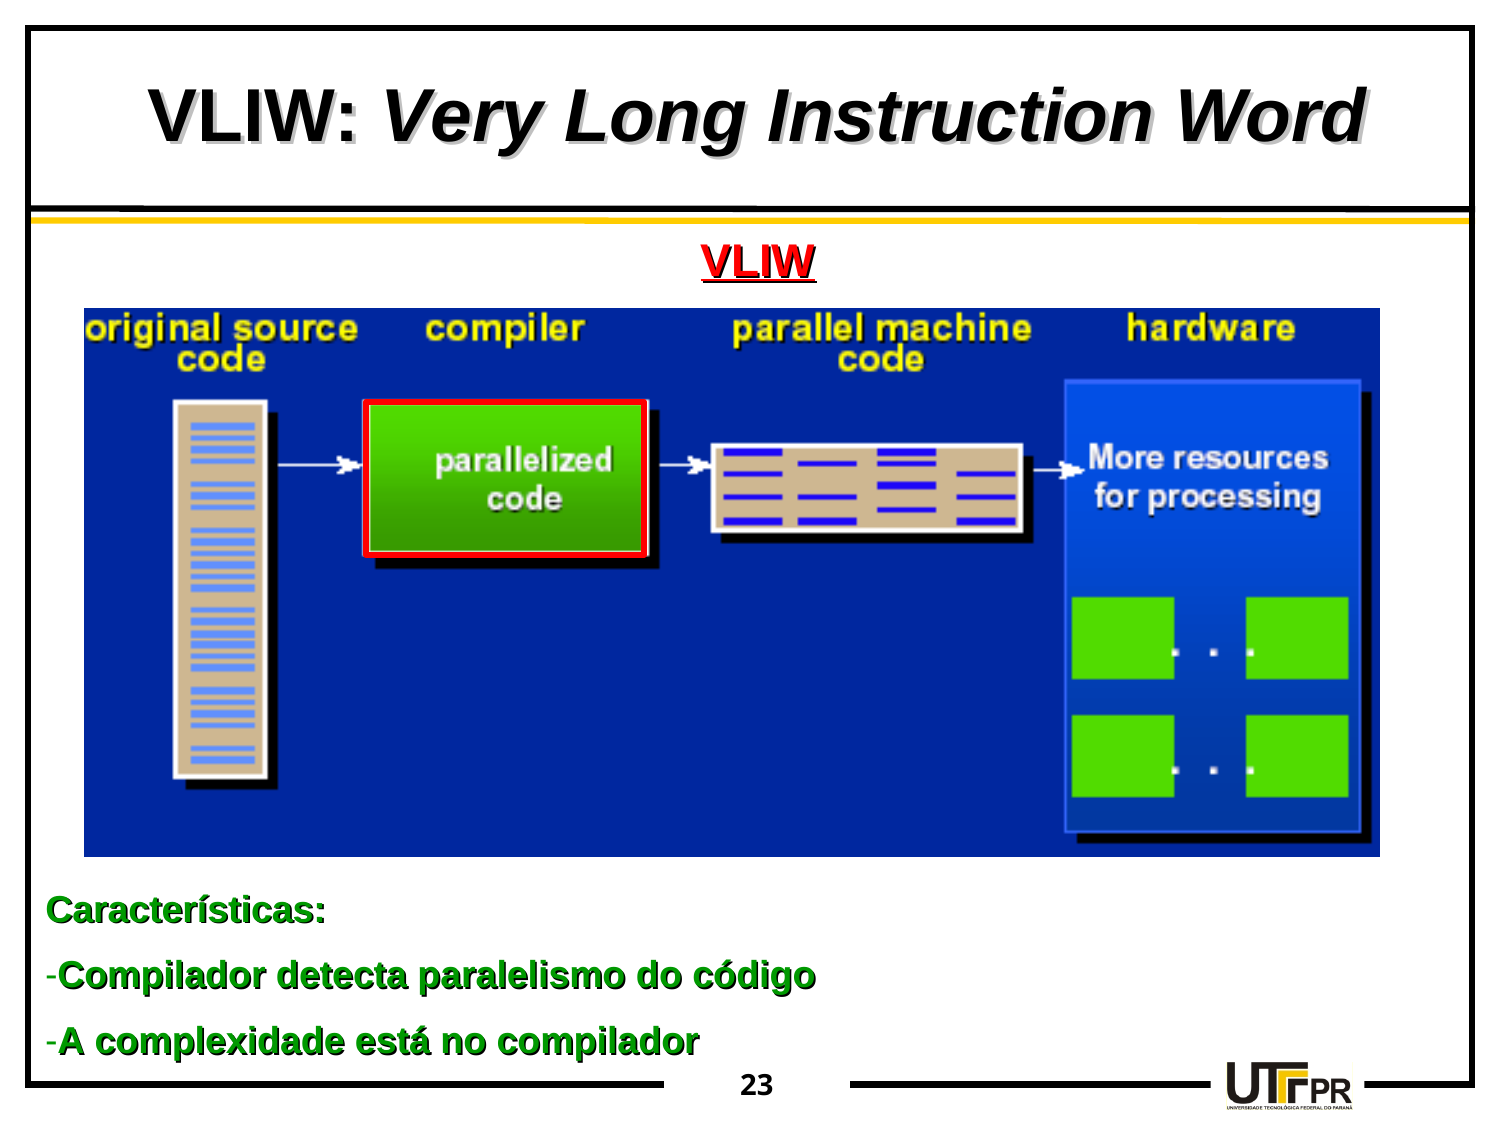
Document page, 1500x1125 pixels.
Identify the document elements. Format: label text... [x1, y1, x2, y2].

text_box Características: Compilador detecta paralelismo do código A complexidade está no compilador [30, 877, 832, 1070]
title VLIW: Very Long Instruction Word [96, 73, 1419, 168]
picture [84, 308, 1380, 857]
text_box VLIW [564, 229, 951, 299]
picture [1226, 1062, 1353, 1110]
